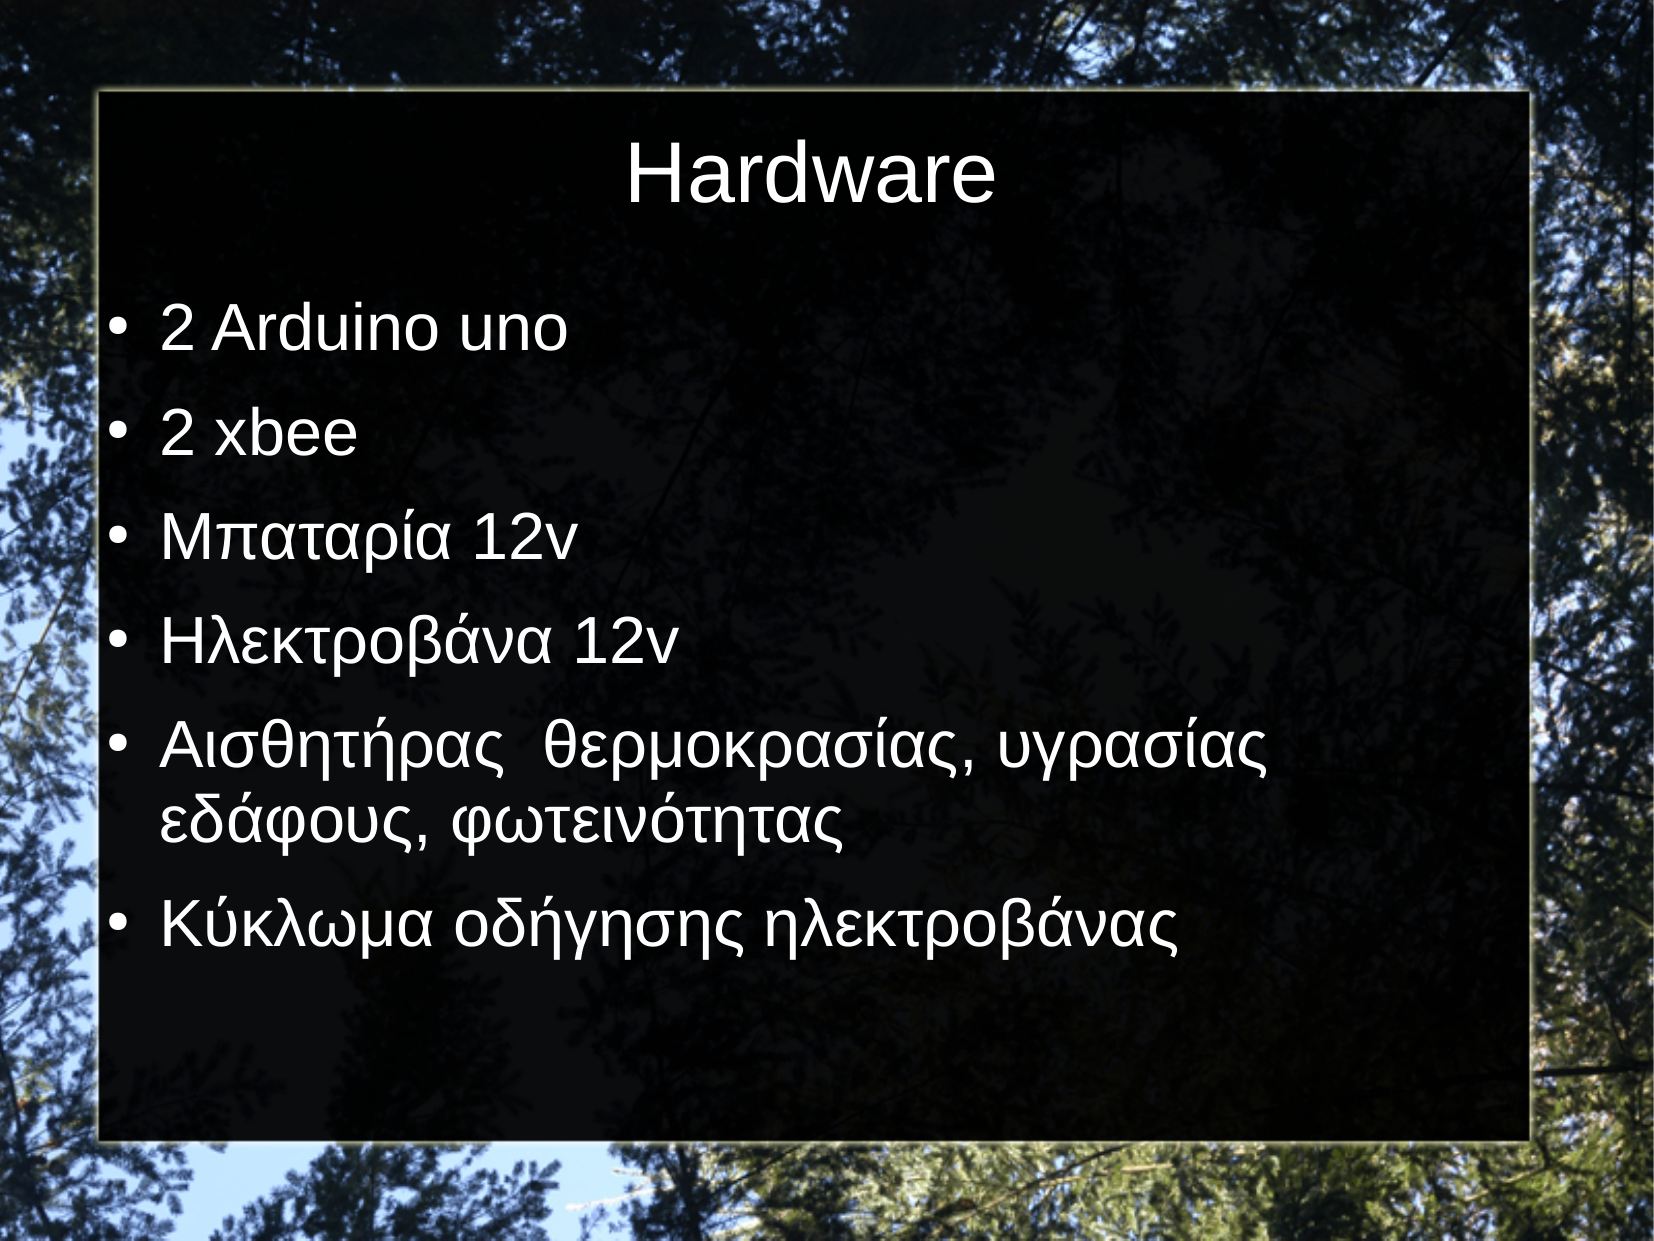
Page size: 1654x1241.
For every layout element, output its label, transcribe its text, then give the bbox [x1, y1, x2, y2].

title Hardware [88, 88, 1536, 257]
picture [0, 0, 1654, 1241]
list 2 Arduino uno 2 xbee Μπαταρία 12v Ηλεκτροβάνα 12v Αισθητήρας θερμοκρασίας, υγρασίας εδάφους, φωτεινότητας Κύκλωμα οδήγησης ηλεκτροβάνας [88, 290, 1536, 1170]
